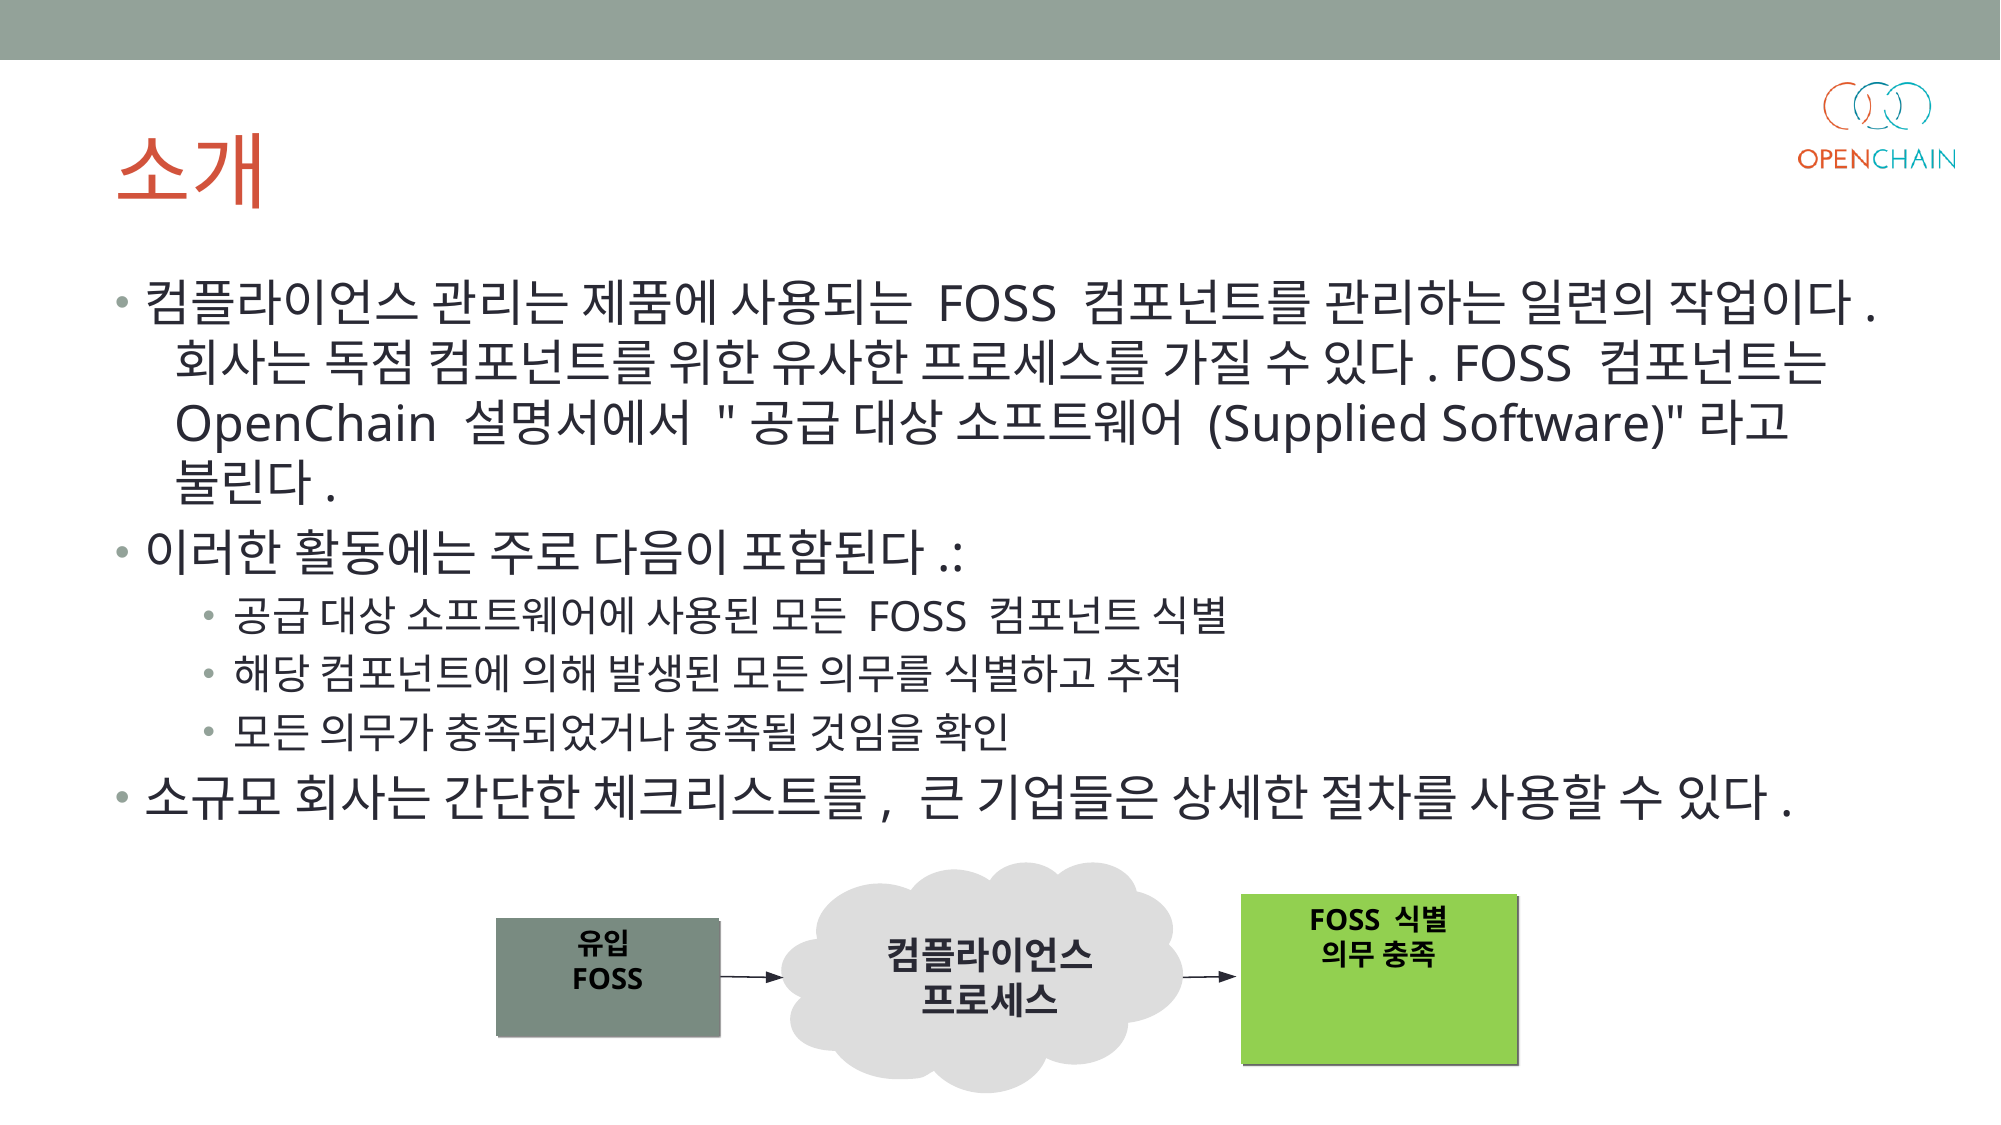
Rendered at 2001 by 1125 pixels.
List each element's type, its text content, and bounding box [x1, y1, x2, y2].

list 컴플라이언스 관리는 제품에 사용되는 FOSS 컴포넌트를 관리하는 일련의 작업이다. 회사는 독점 컴포넌트를 위한 유사한 프로세스를 가질 수 있다. FOSS 컴포넌트는 OpenChain 설명서에서 "공급 대상 소프트웨어 (Supplied Software)"라고 불린다. 이러한 활동에는 주로 다음이 포함된다.: 공급 대상 소프트웨어에 사용된 모든 FOSS 컴포넌트 식별 해당 컴포넌트에 의해 발생된 모든 의무를 식별하고 추적 모든 의무가 충족되었거나 충족될 것임을 확인 소규모 회사는 간단한 체크리스트를, 큰 기업들은 상세한 절차를 사용할 수 있다. [99, 263, 1900, 1064]
text_box 유입 FOSS [495, 918, 720, 1037]
title 소개 [99, 87, 1900, 251]
text_box [781, 862, 1184, 1094]
text_box 컴플라이언스 프로세스 [865, 917, 1116, 1038]
text_box FOSS 식별 의무 충족 [1241, 894, 1517, 1064]
